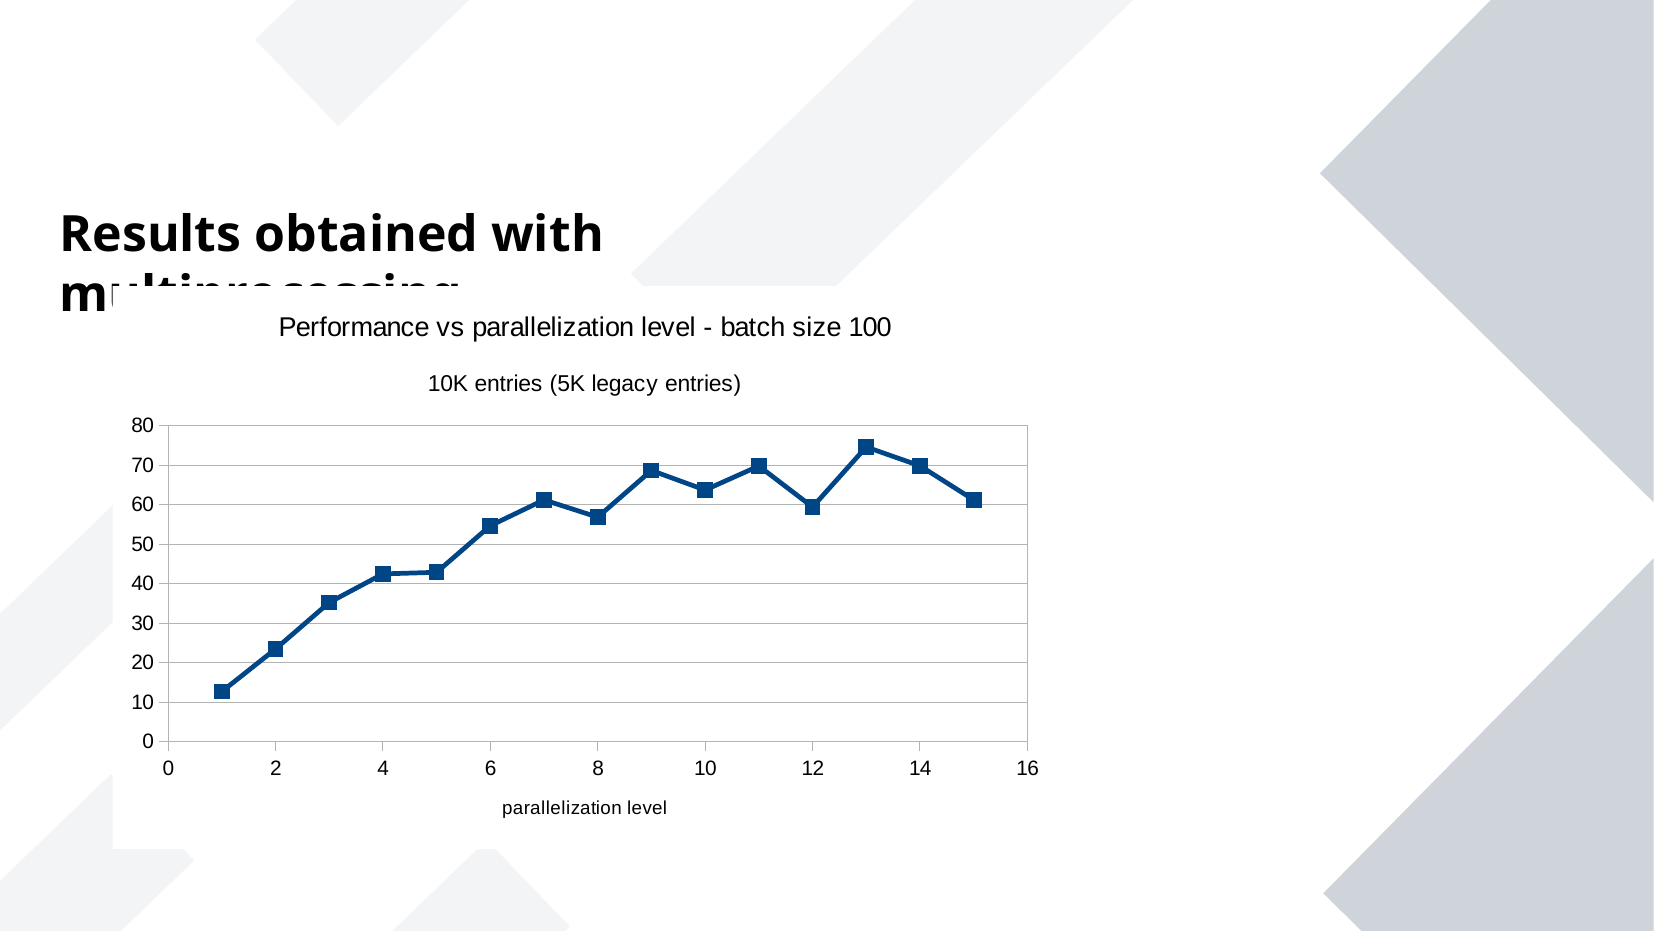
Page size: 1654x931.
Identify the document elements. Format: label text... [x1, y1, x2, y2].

text_box Results obtained with multiprocessing [44, 193, 1013, 301]
chart [112, 286, 1058, 850]
